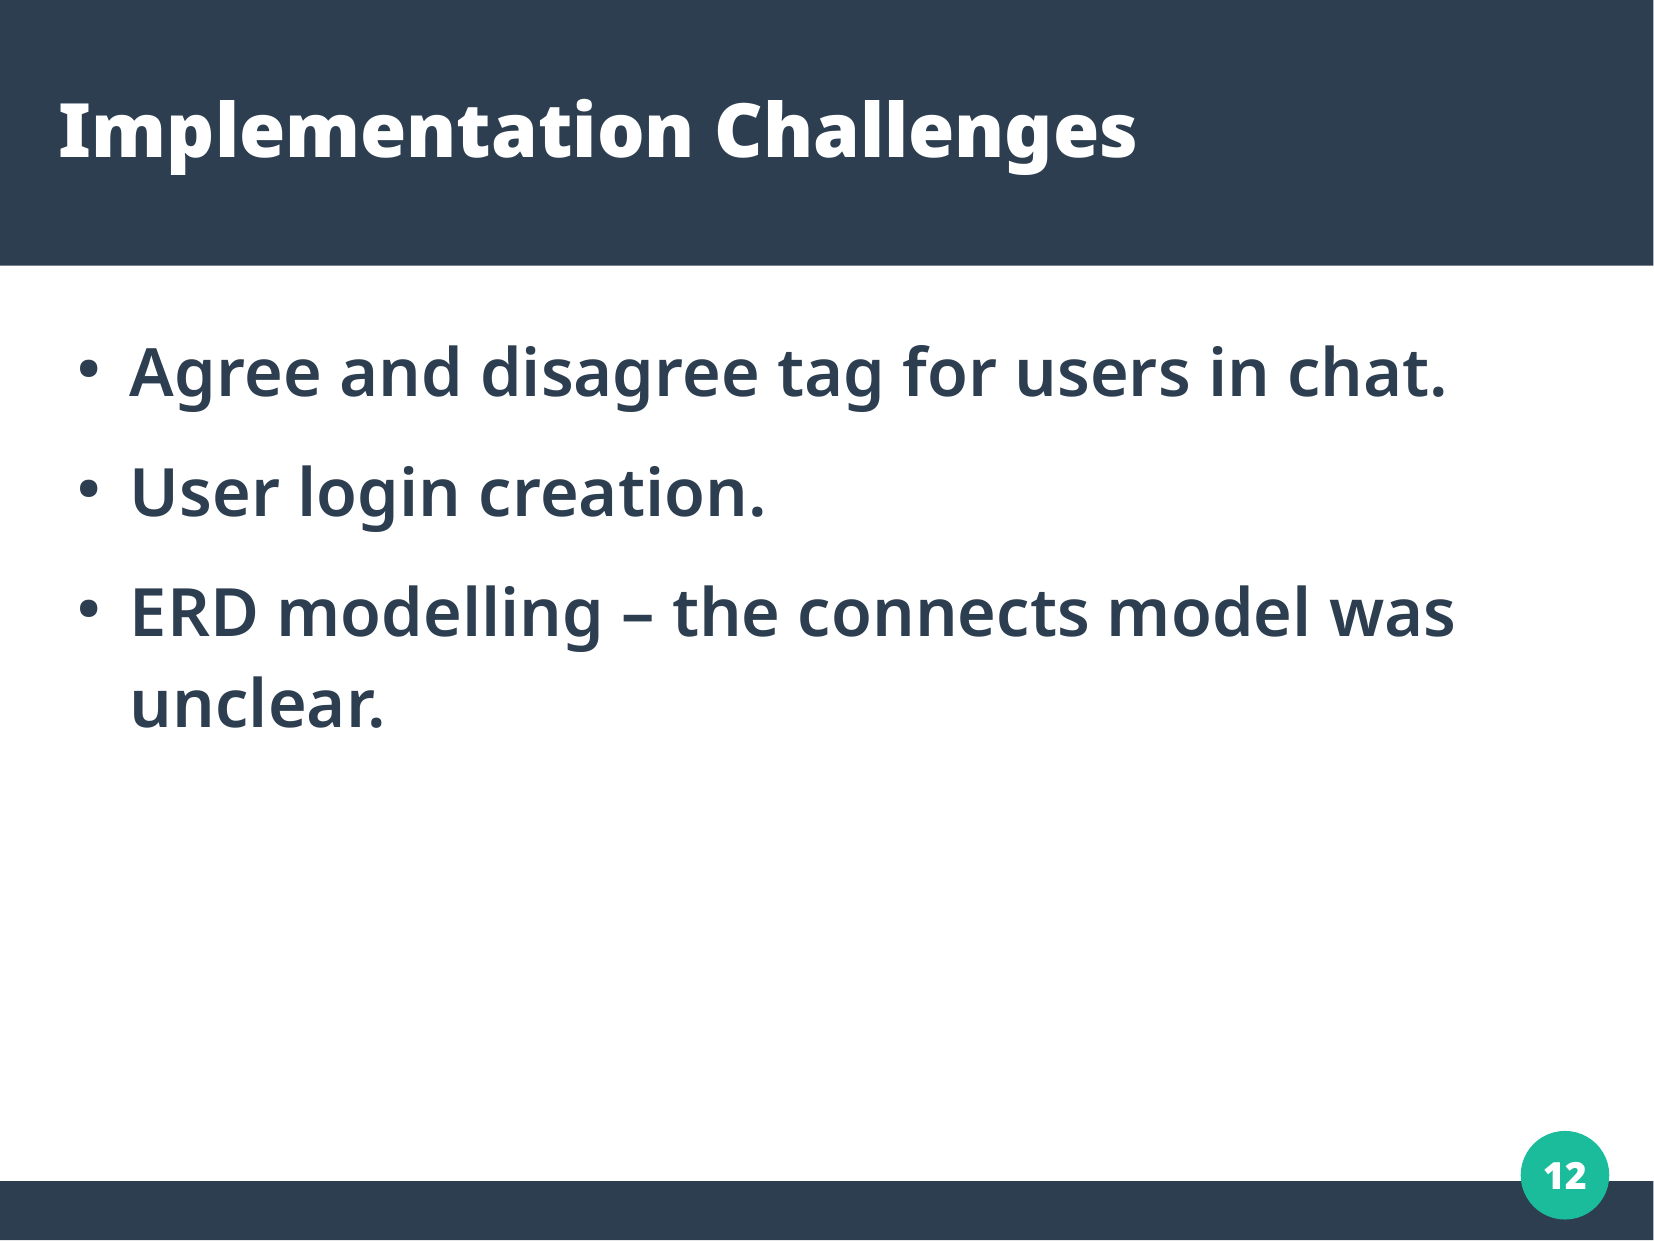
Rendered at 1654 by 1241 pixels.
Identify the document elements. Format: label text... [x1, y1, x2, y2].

list Agree and disagree tag for users in chat. User login creation. ERD modelling – the connects model was unclear. [59, 324, 1595, 1152]
title Implementation Challenges [59, 49, 1595, 207]
